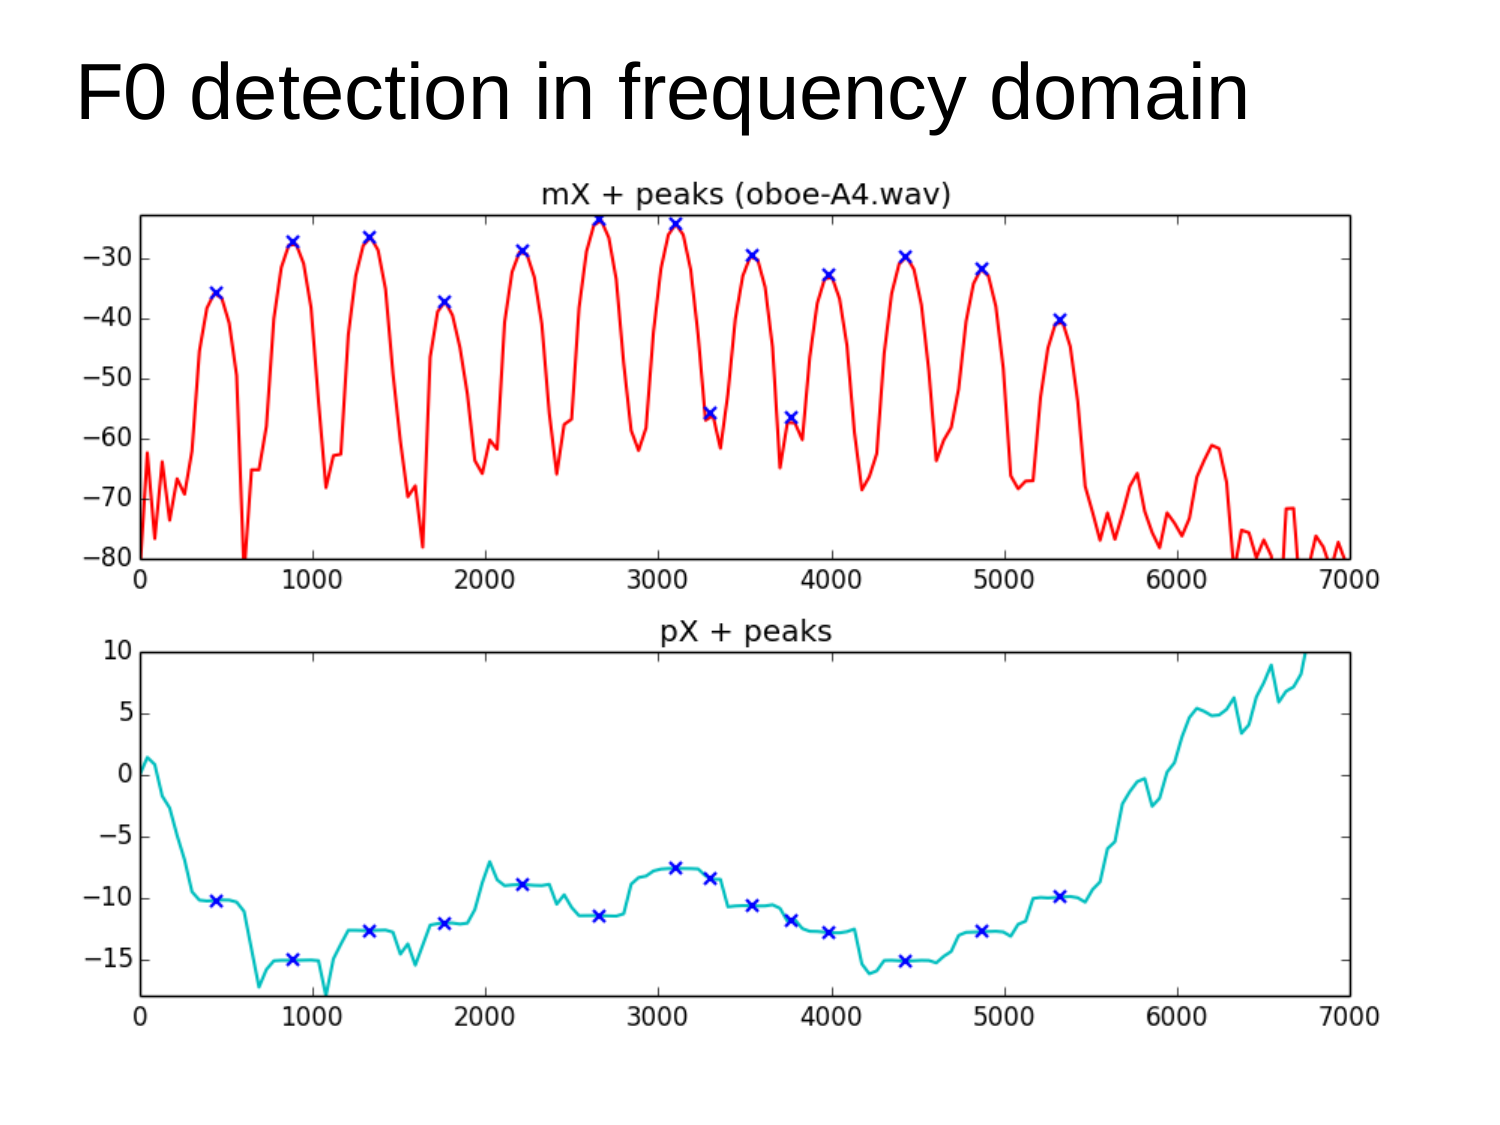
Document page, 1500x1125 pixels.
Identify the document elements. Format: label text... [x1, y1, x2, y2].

title F0 detection in frequency domain [75, 0, 1426, 186]
picture [56, 155, 1407, 1056]
